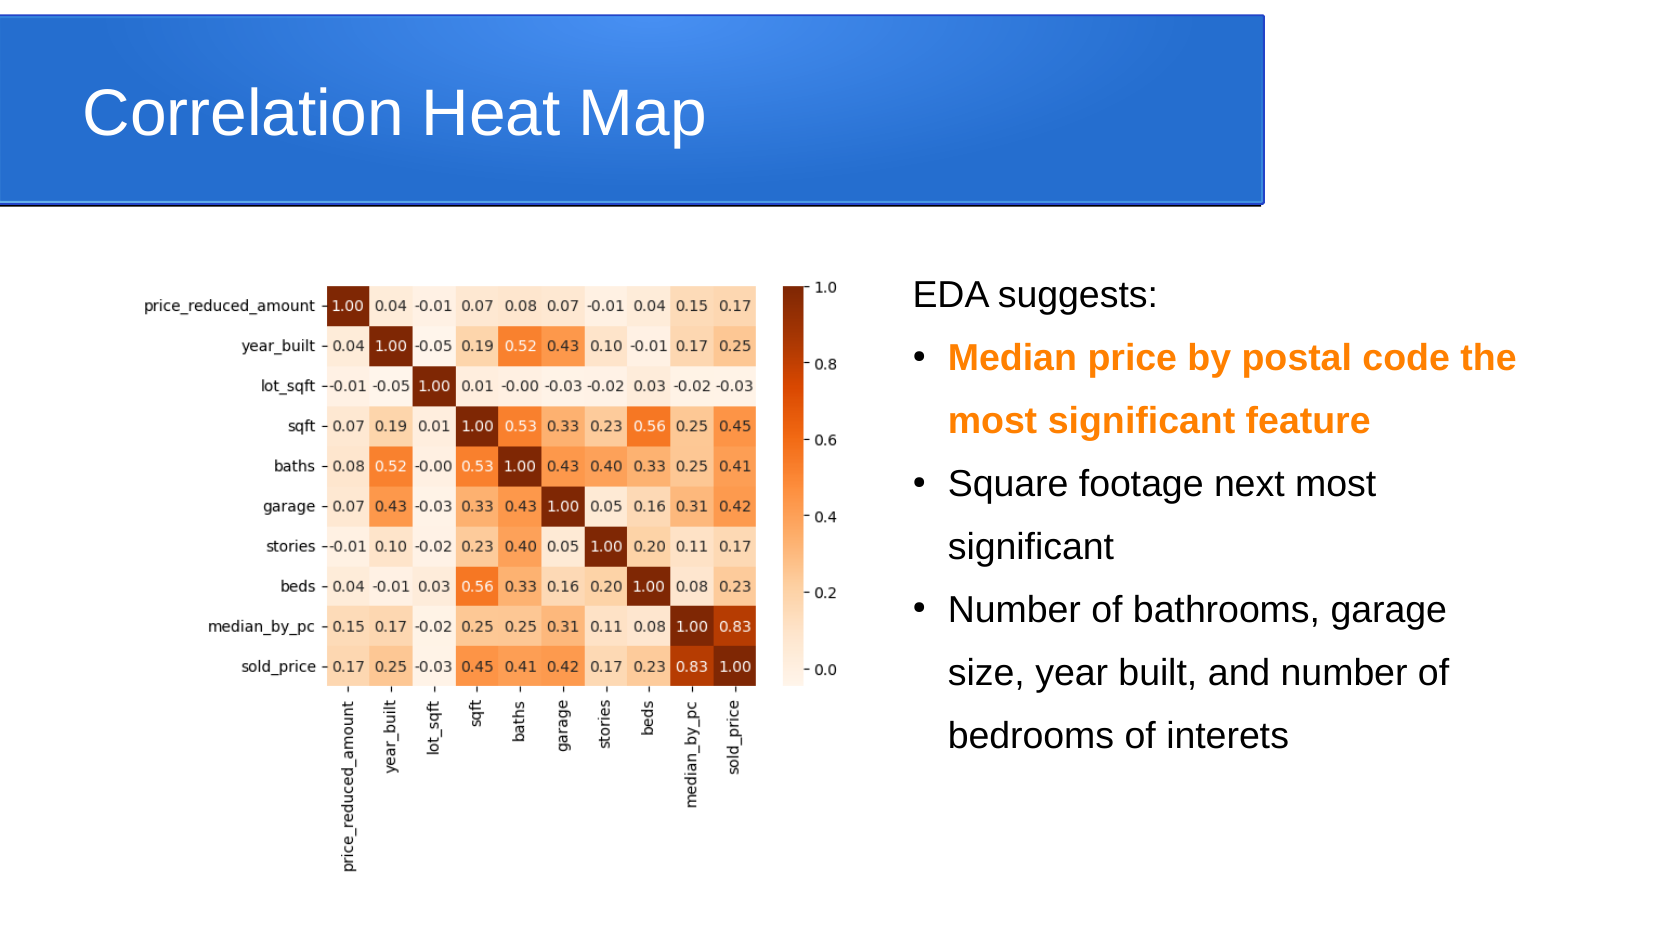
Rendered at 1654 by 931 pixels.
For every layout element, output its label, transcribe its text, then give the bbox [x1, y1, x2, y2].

title Correlation Heat Map [82, 35, 1235, 189]
picture [117, 271, 875, 894]
text_box EDA suggests: Median price by postal code the most significant feature Square footage next most significant Number of bathrooms, garage size, year built, and number of bedrooms of interets [897, 245, 1536, 827]
